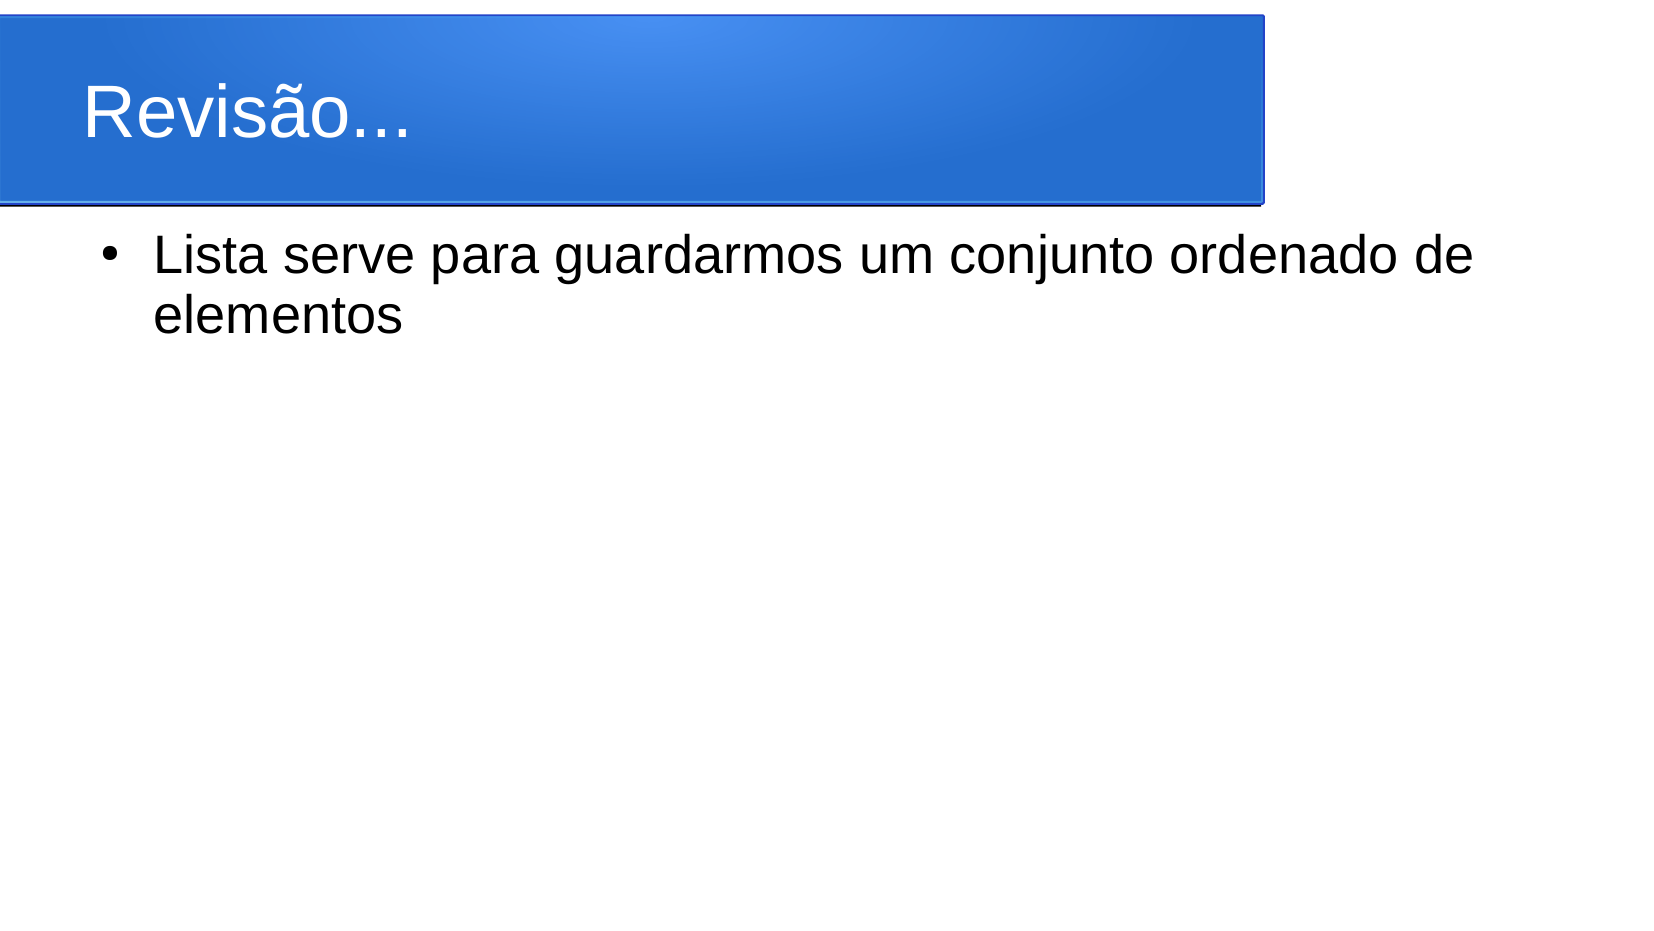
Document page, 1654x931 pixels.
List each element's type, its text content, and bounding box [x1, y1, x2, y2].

list Lista serve para guardarmos um conjunto ordenado de elementos [82, 224, 1571, 764]
title Revisão... [82, 35, 1235, 189]
